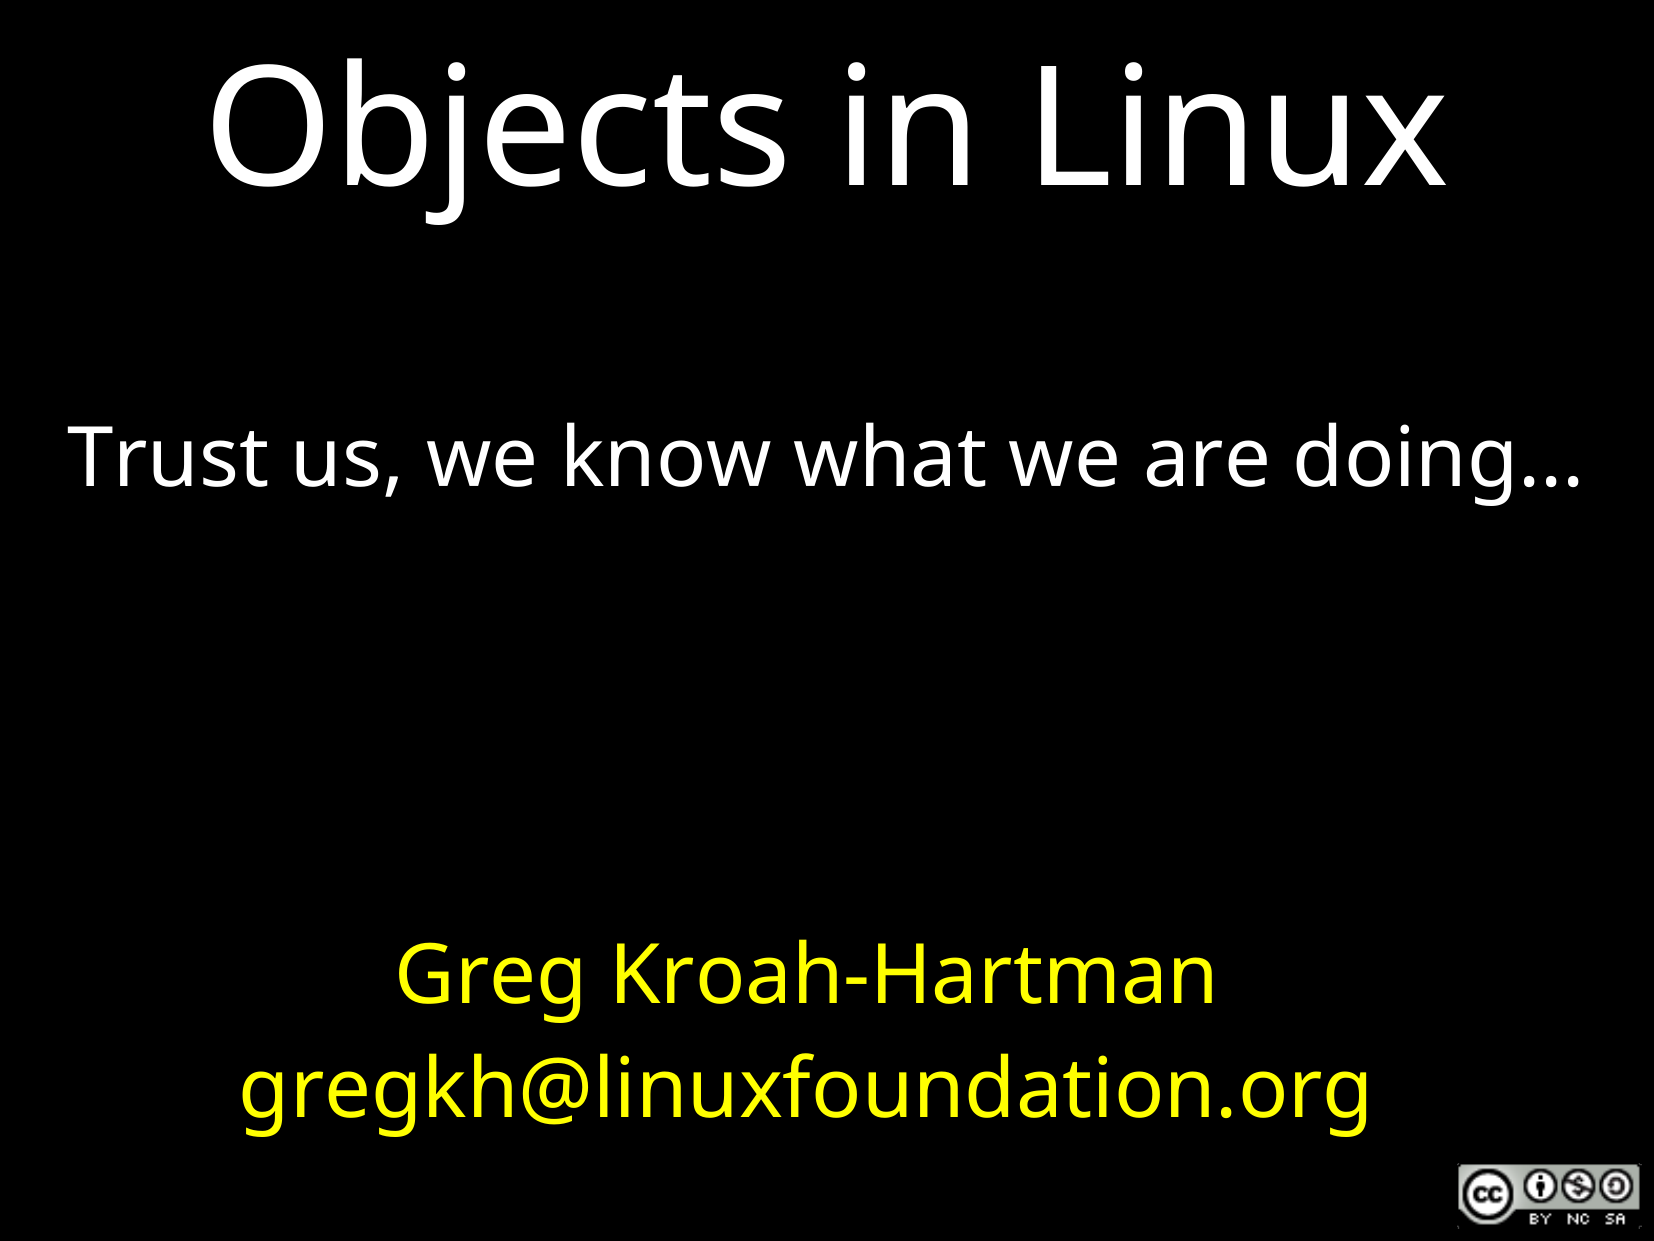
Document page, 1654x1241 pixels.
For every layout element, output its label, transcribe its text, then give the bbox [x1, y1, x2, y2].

text_box [0, 814, 1654, 1241]
picture [1457, 1163, 1642, 1229]
text_box Greg Kroah-Hartman gregkh@linuxfoundation.org [224, 907, 1430, 1123]
text_box Objects in Linux Trust us, we know what we are doing... [0, 0, 1654, 814]
